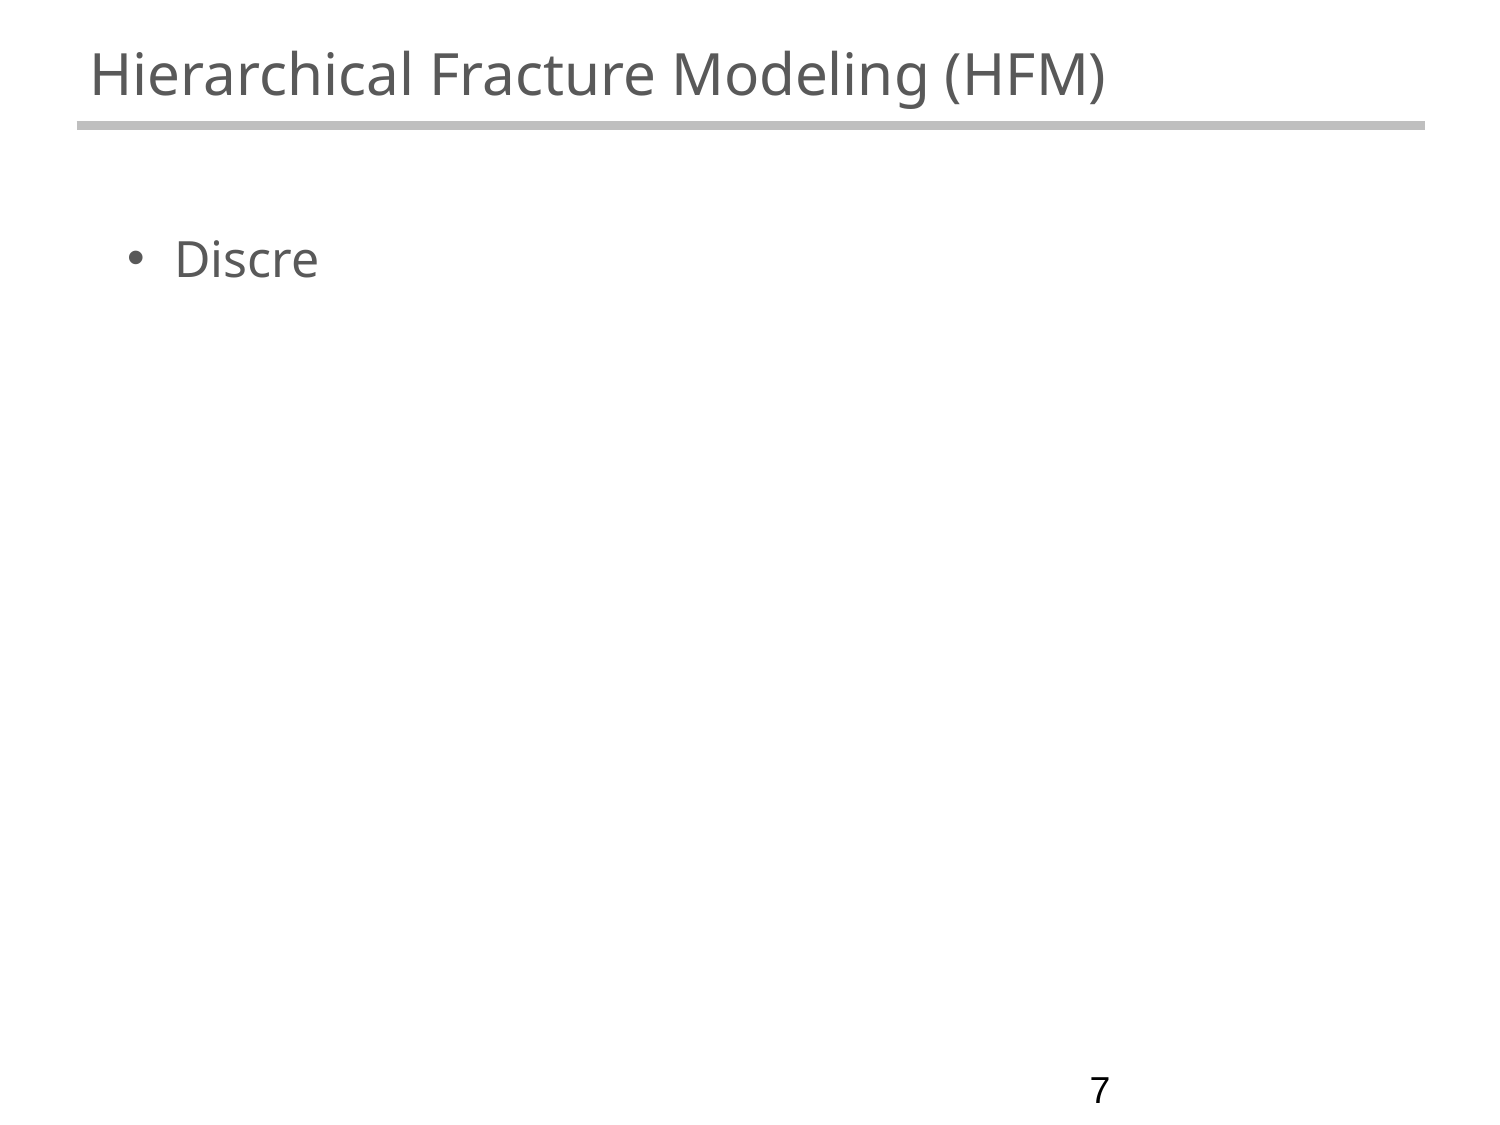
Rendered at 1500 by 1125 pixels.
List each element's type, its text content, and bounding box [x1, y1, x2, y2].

text_box <number> [1074, 1058, 1425, 1103]
text_box Hierarchical Fracture Modeling (HFM) [74, 30, 1424, 114]
text_box Discre [75, 219, 1425, 1047]
